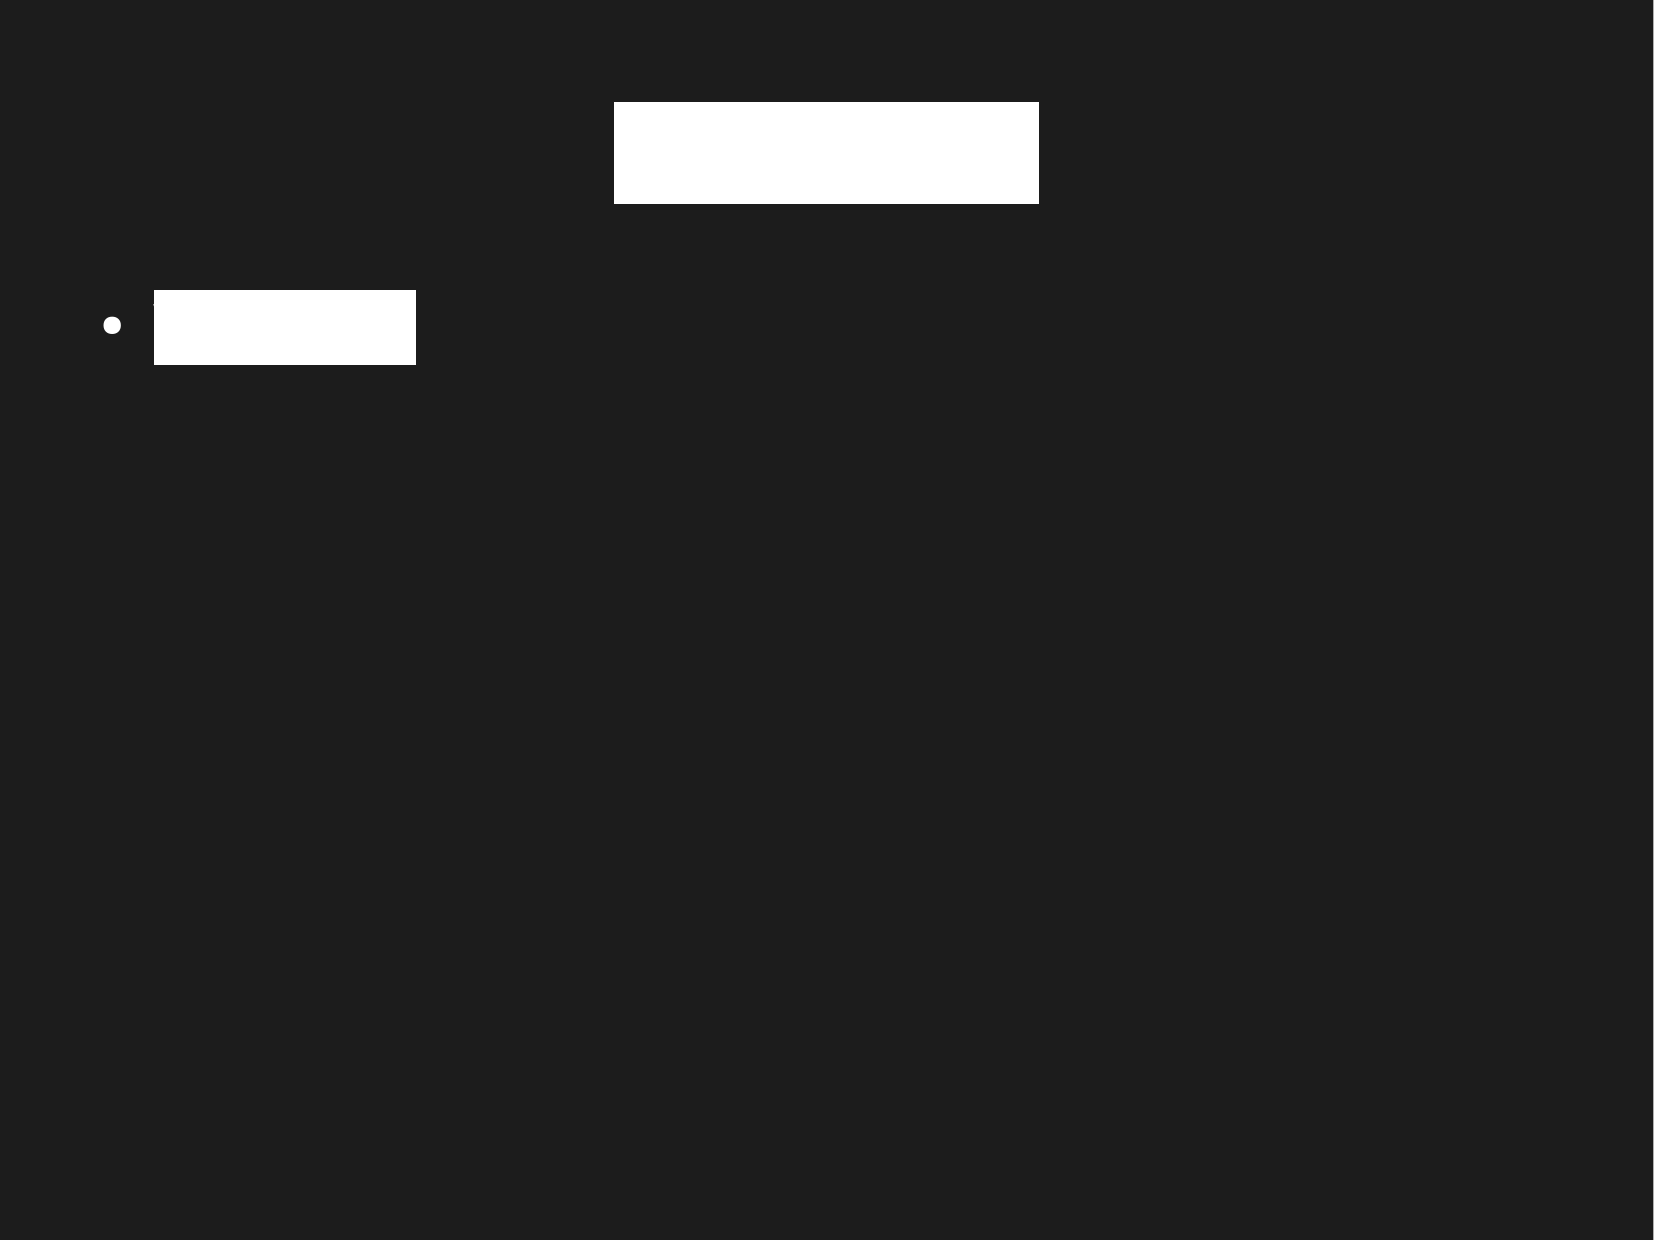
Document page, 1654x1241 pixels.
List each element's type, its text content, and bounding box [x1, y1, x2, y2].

list Whoops! [82, 290, 1571, 1010]
title LL parsing [82, 49, 1571, 257]
